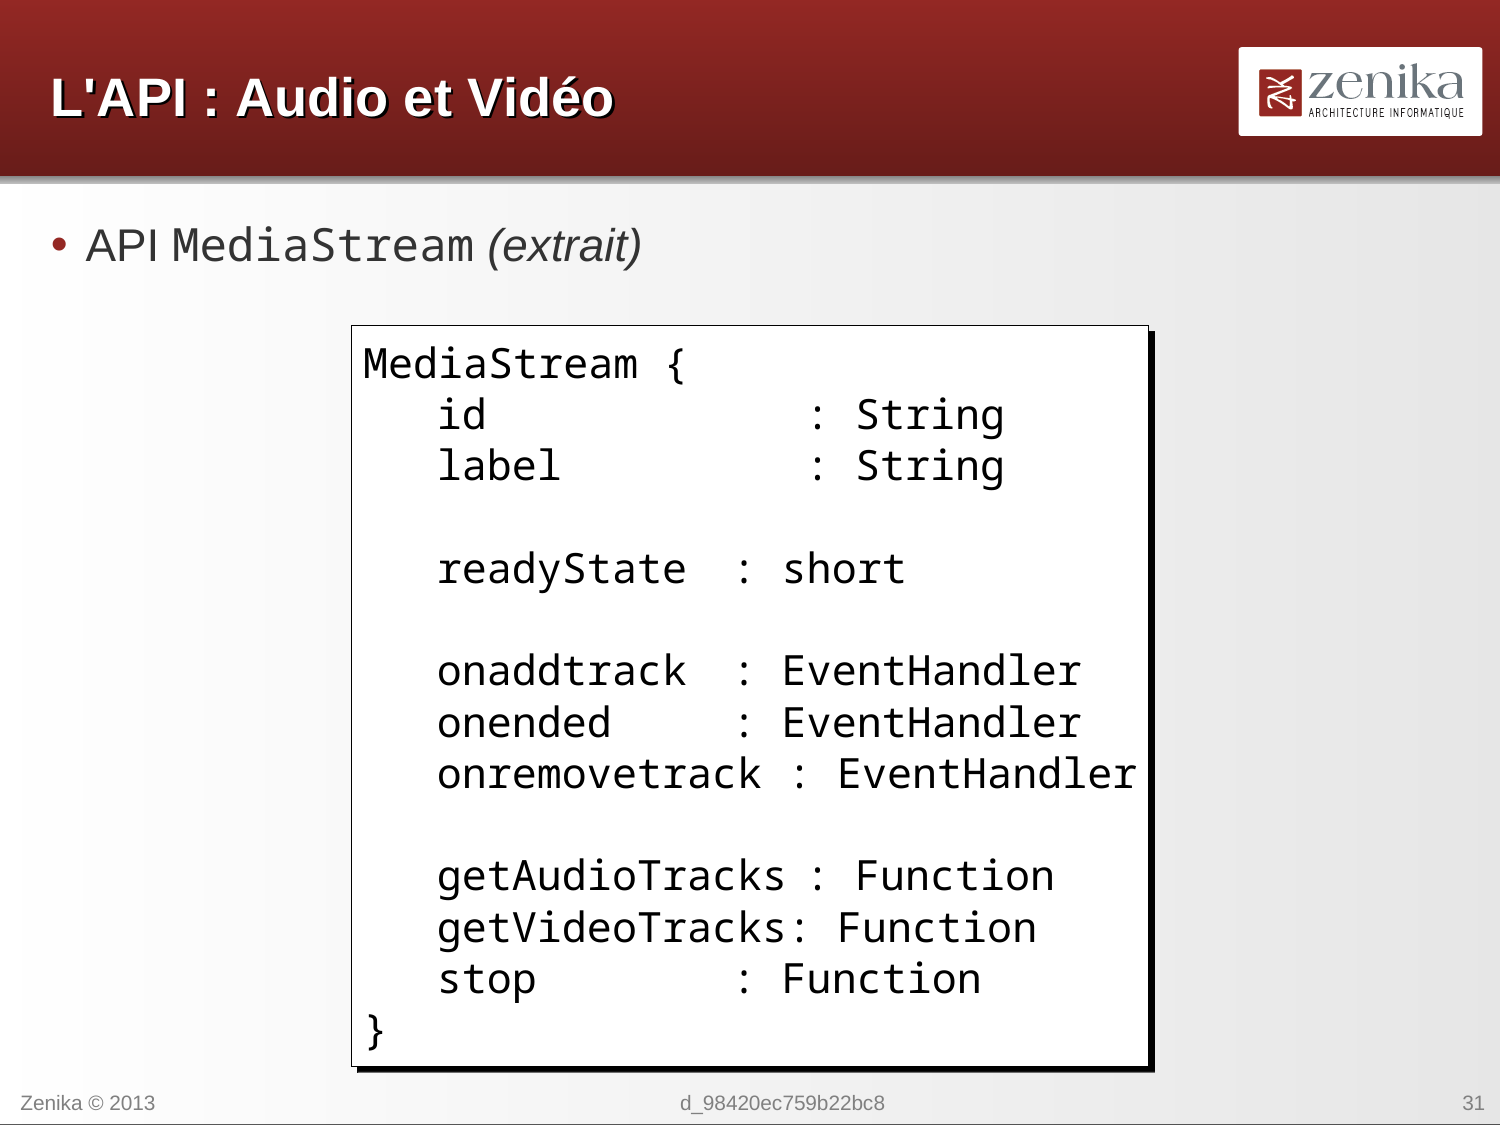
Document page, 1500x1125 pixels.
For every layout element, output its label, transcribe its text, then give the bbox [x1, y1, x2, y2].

title L'API : Audio et Vidéo [50, 15, 1206, 180]
list API MediaStream (extrait) [50, 212, 1435, 1079]
text_box MediaStream { id : String label : String readyState : short onaddtrack : EventHandler onended : EventHandler onremovetrack : EventHandler getAudioTracks : Function getVideoTracks: Function stop : Function } [351, 325, 1149, 1067]
picture [1257, 58, 1464, 125]
